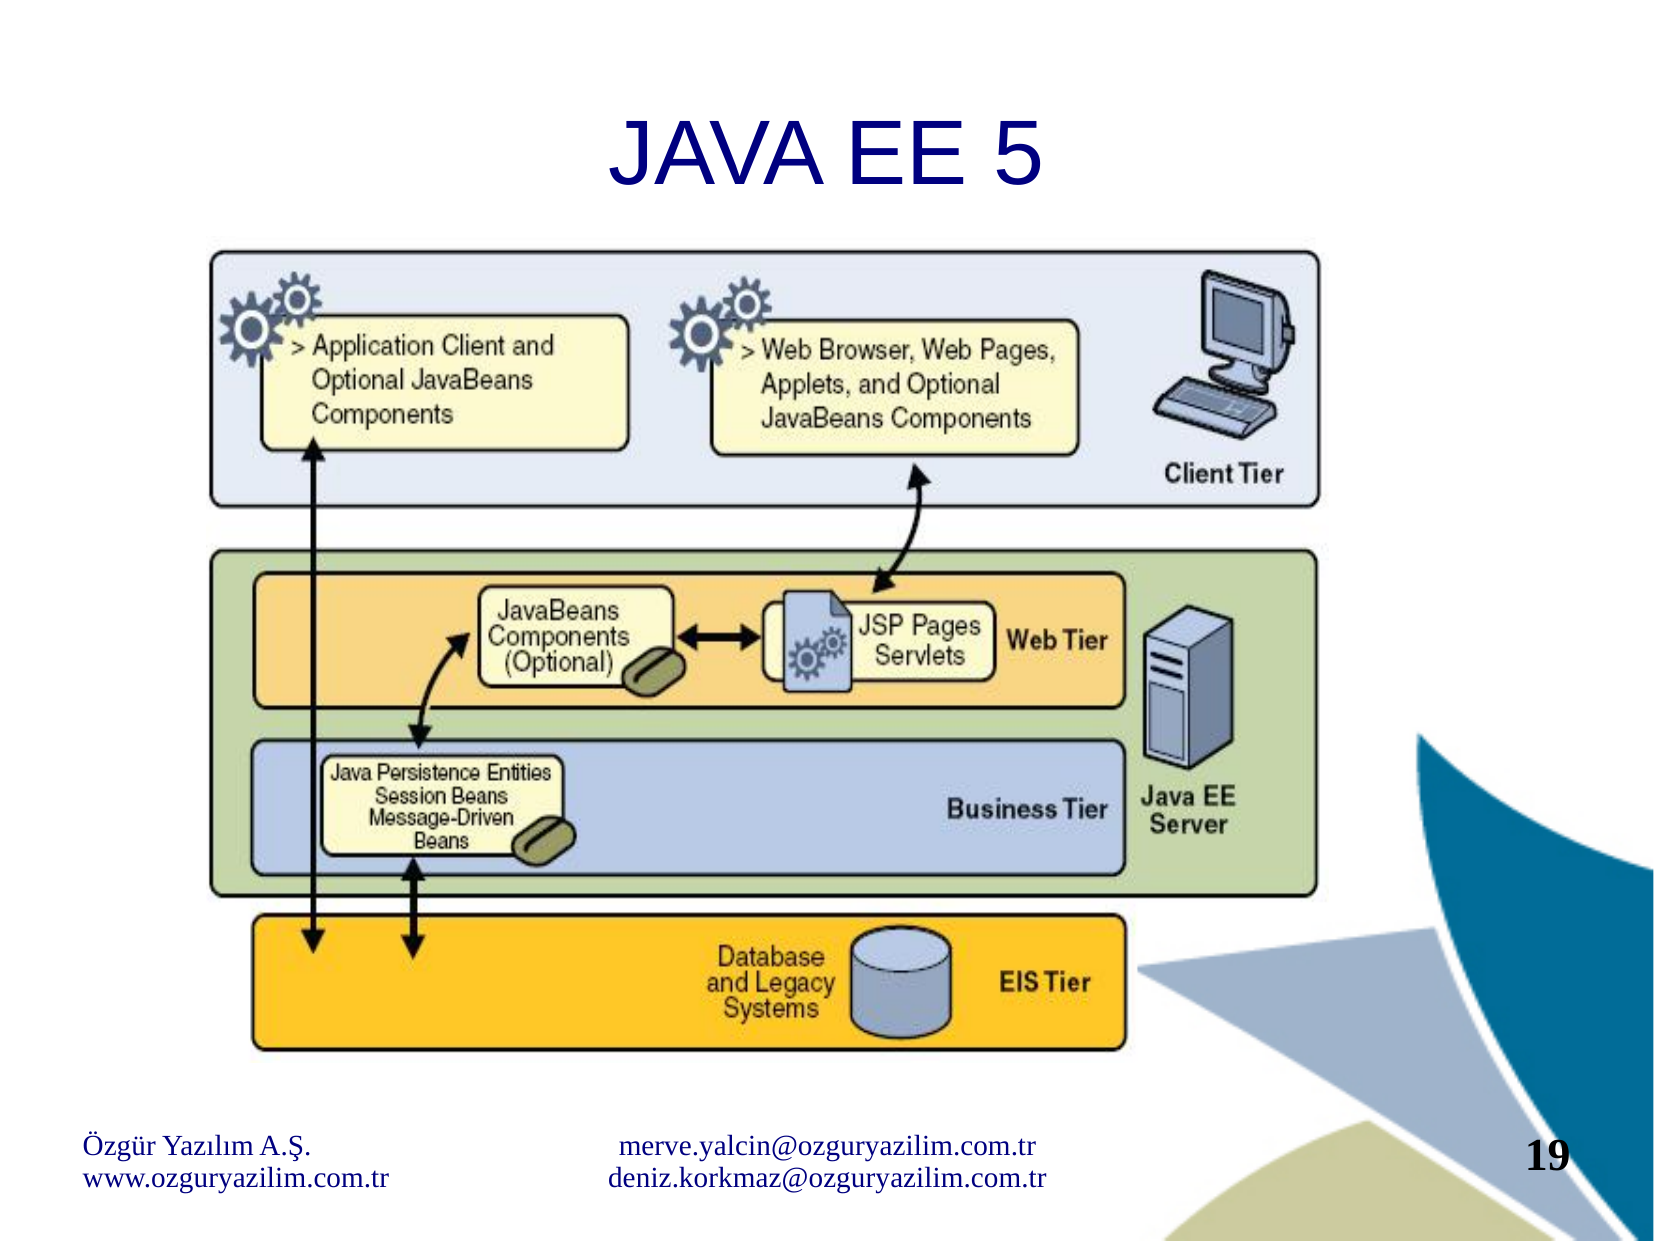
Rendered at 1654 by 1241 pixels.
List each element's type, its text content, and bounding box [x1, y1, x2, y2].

picture [206, 236, 1654, 1241]
title JAVA EE 5 [82, 49, 1571, 257]
picture [1555, 1142, 1562, 1156]
